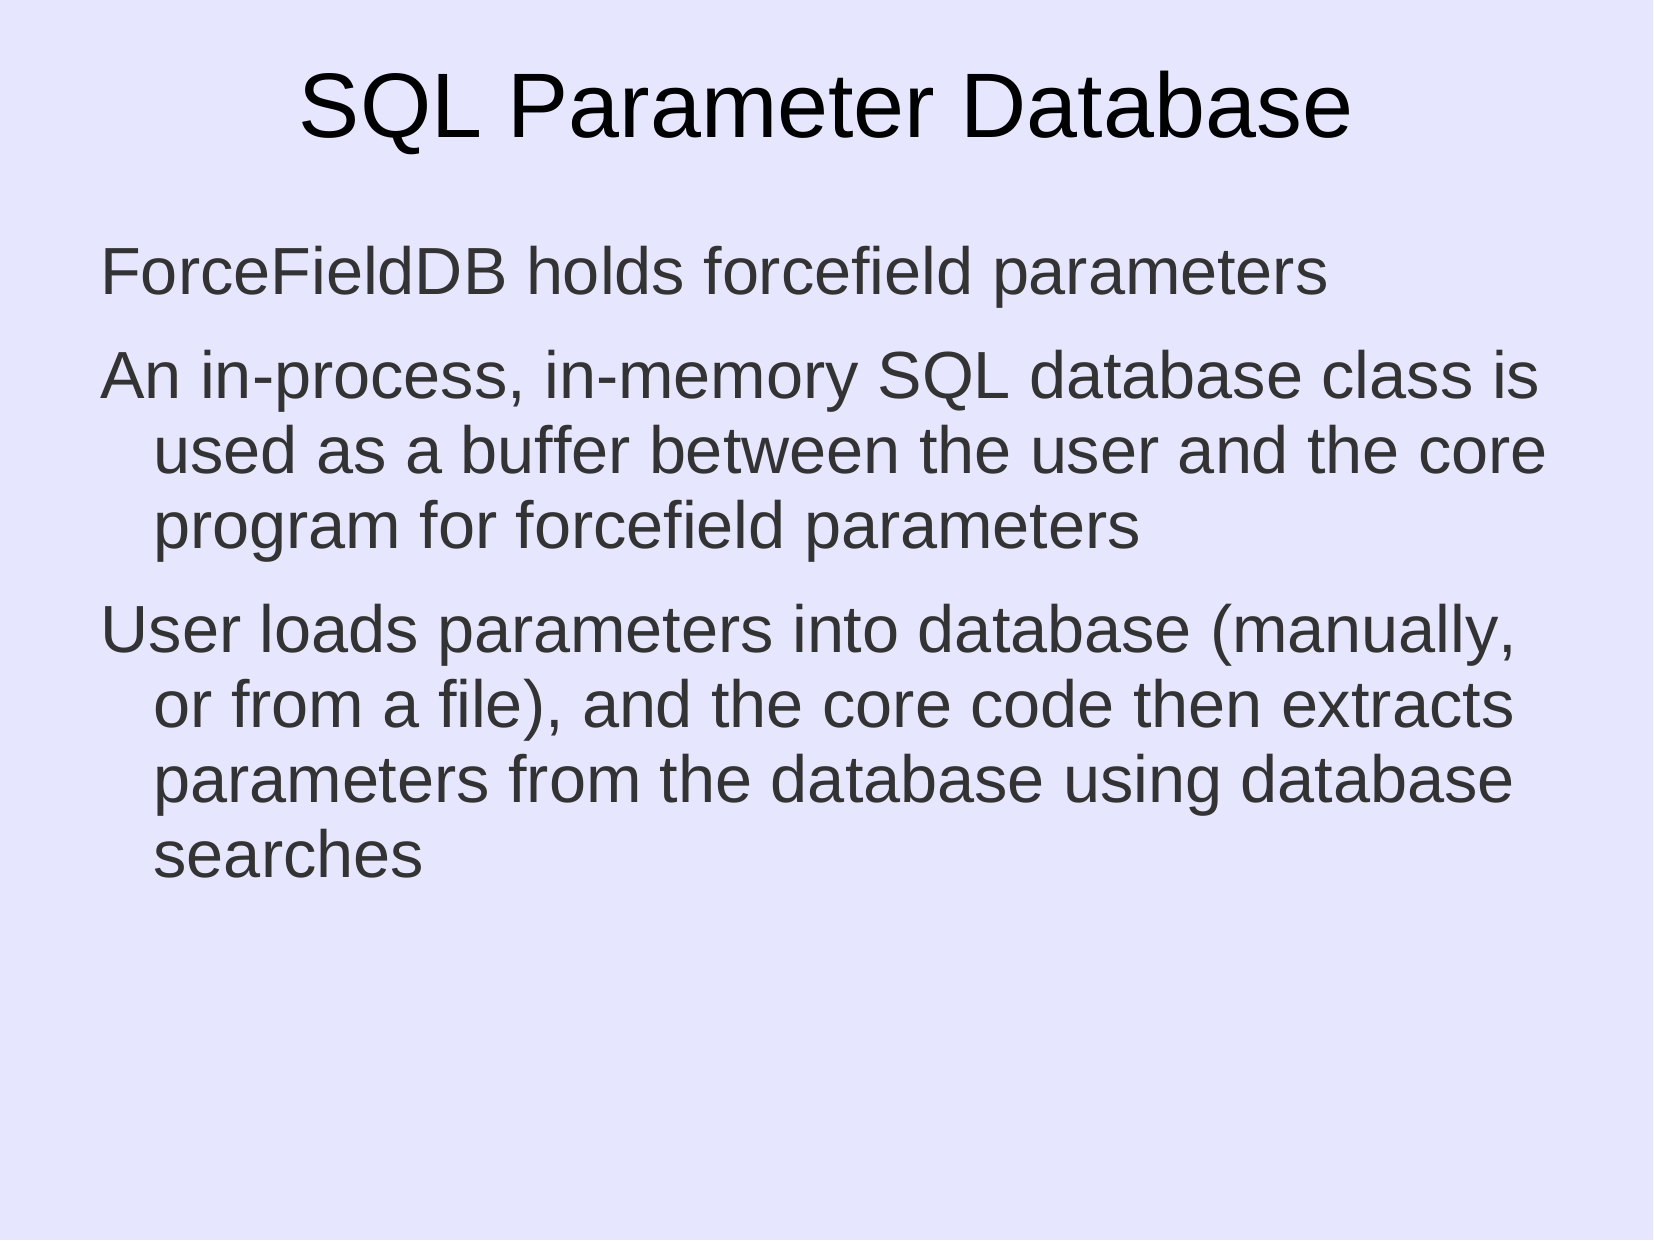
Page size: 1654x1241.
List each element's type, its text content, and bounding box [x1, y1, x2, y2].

title SQL Parameter Database [82, 49, 1571, 163]
list ForceFieldDB holds forcefield parameters An in-process, in-memory SQL database class is used as a buffer between the user and the core program for forcefield parameters User loads parameters into database (manually, or from a file), and the core code then extracts parameters from the database using database searches [82, 234, 1571, 1191]
